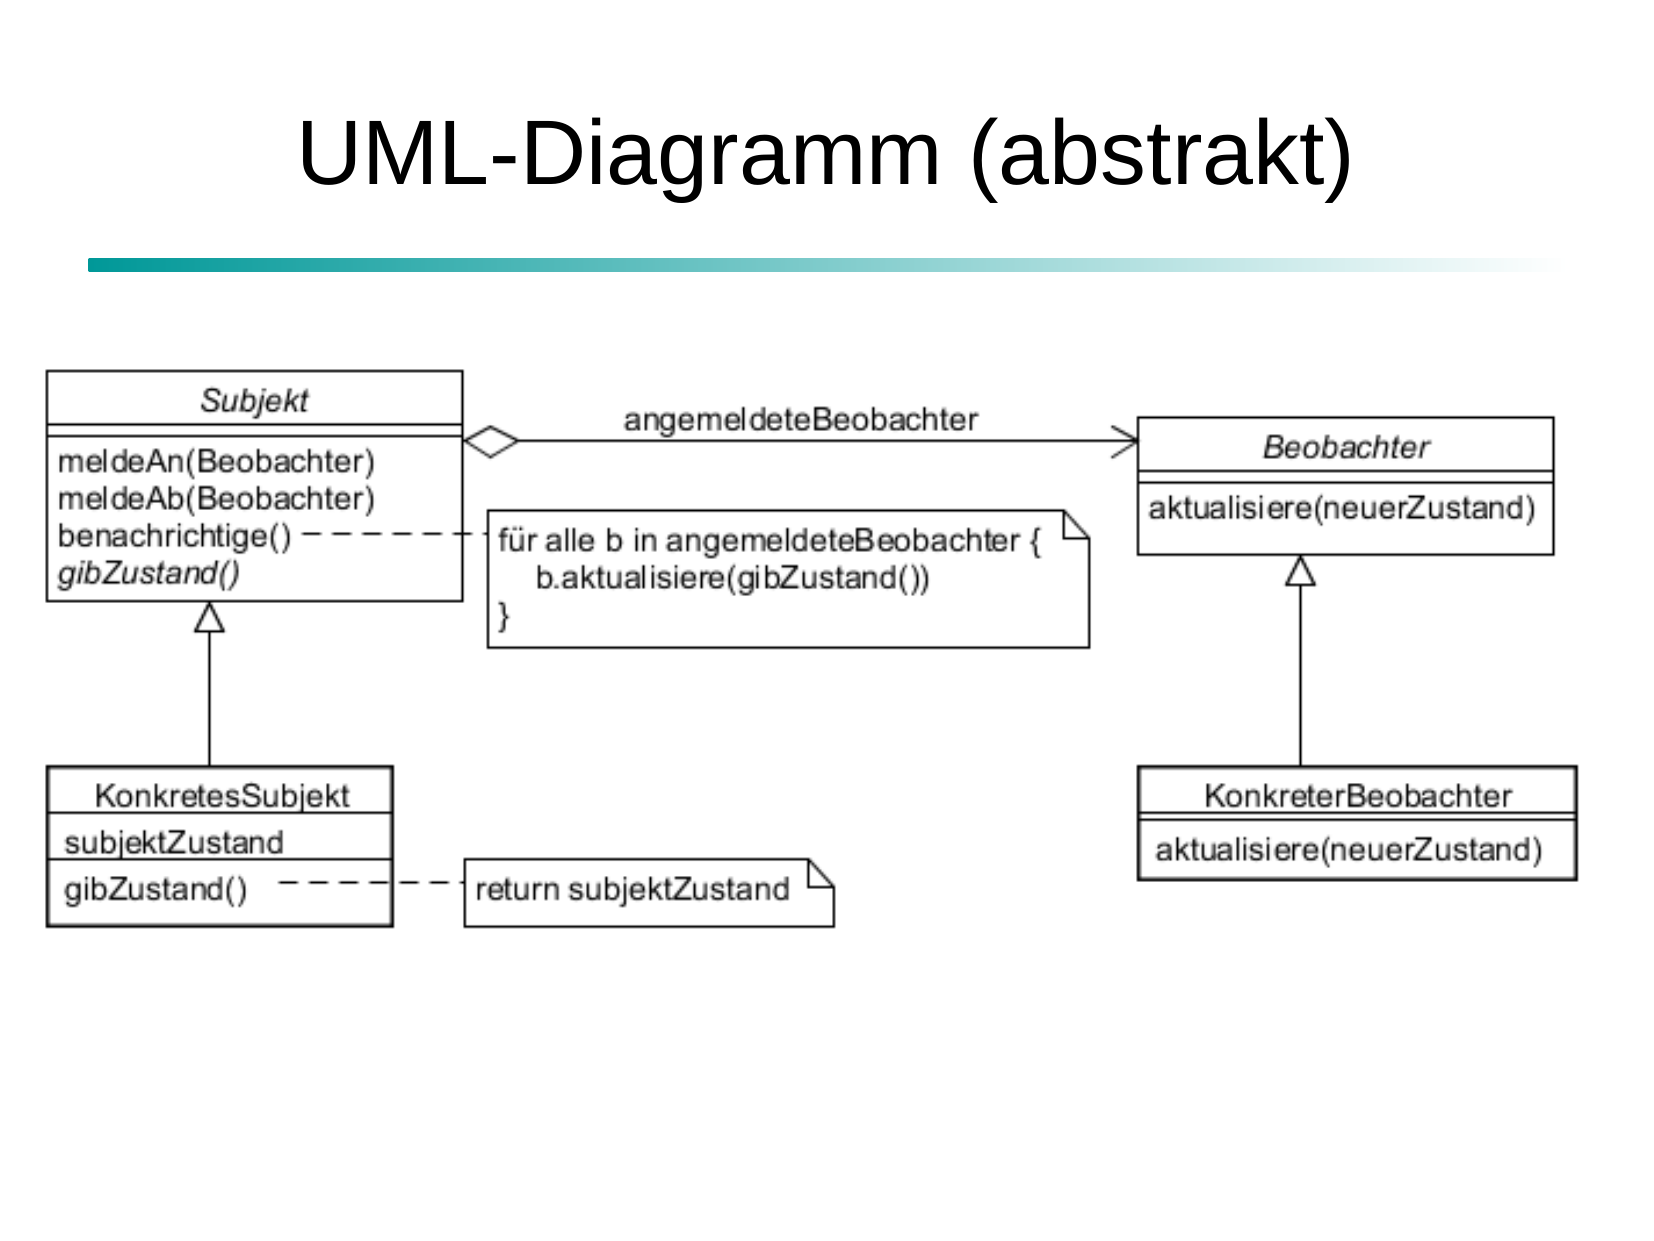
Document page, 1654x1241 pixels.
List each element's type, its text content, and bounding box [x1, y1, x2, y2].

picture [0, 324, 1625, 975]
title UML-Diagramm (abstrakt) [82, 49, 1571, 257]
